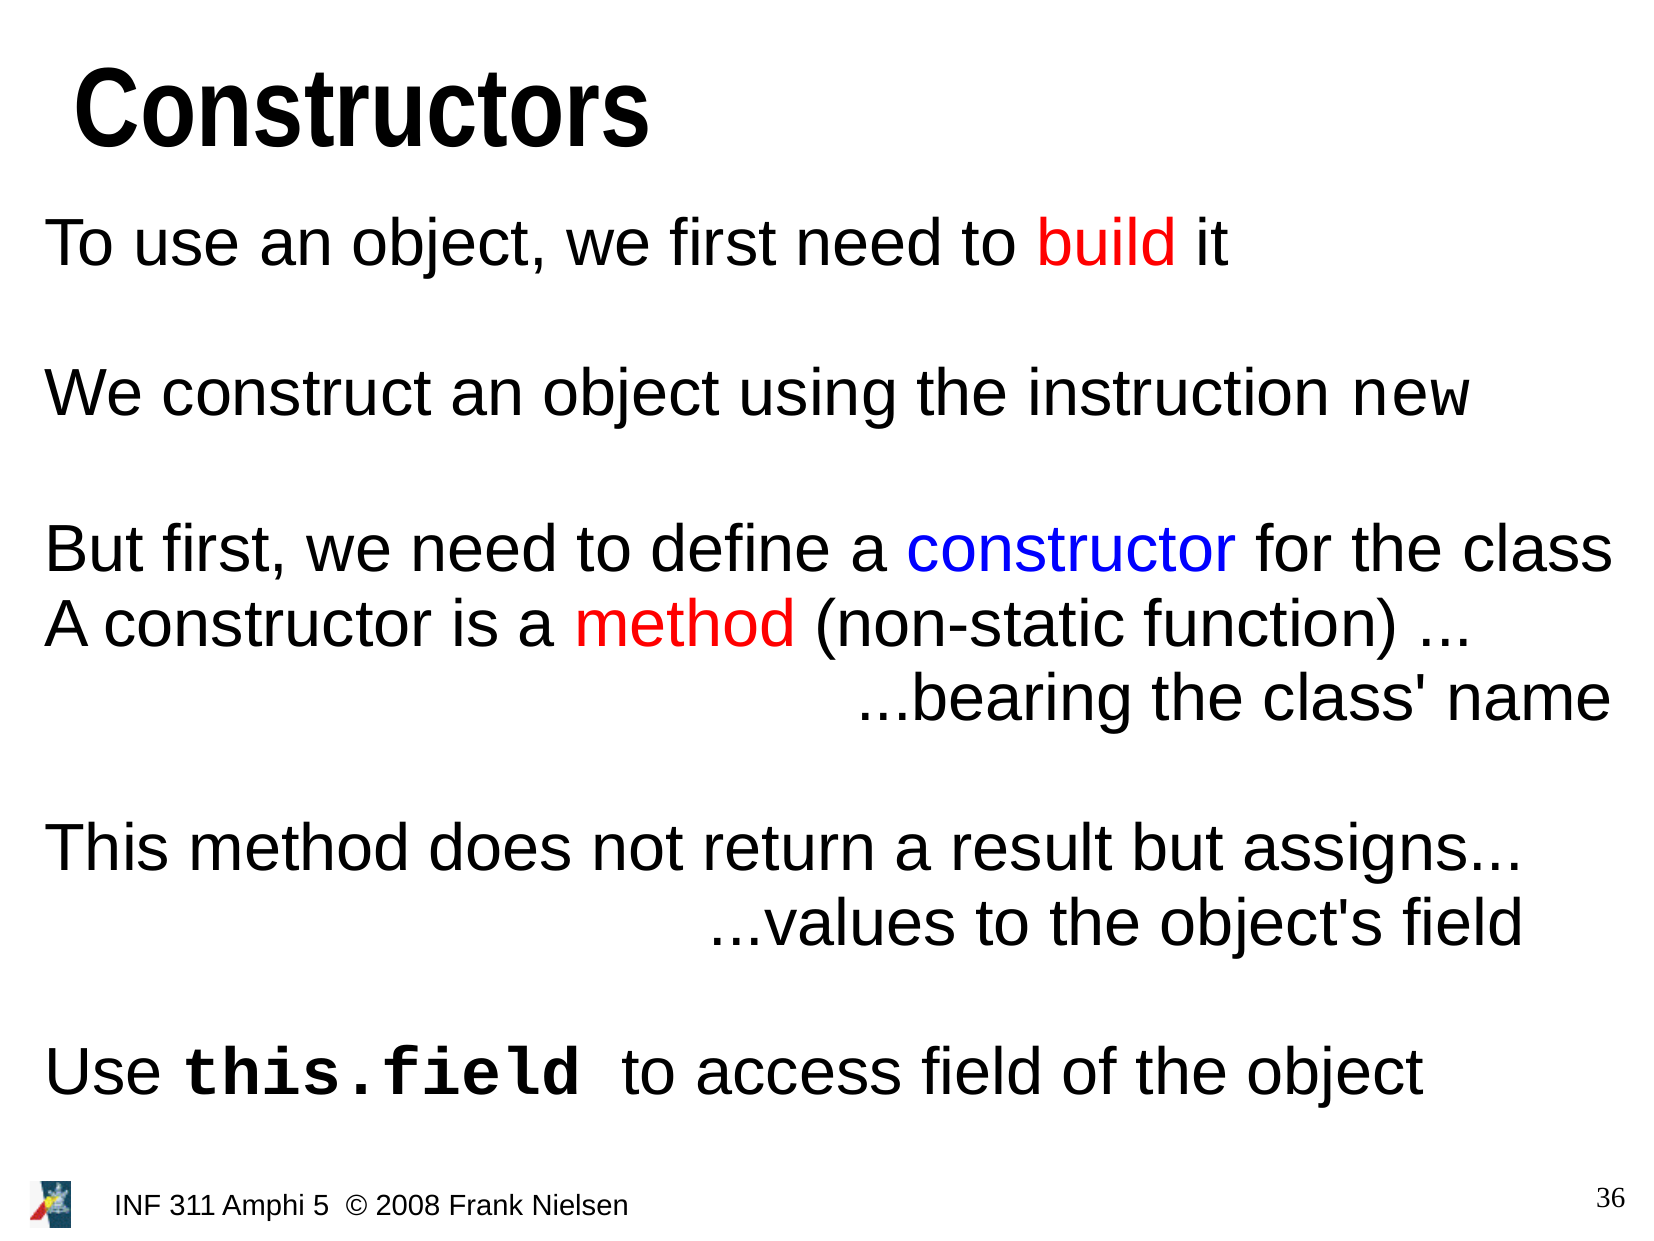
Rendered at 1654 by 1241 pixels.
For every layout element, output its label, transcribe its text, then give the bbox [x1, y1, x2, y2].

text_box To use an object, we first need to build it We construct an object using the instruction new But first, we need to define a constructor for the class A constructor is a method (non-static function) ... ...bearing the class' name This method does not return a result but assigns... ...values to the object's field Use this.field to access field of the object [29, 197, 1630, 1123]
picture [29, 1181, 71, 1228]
text_box Constructors [59, 33, 667, 178]
